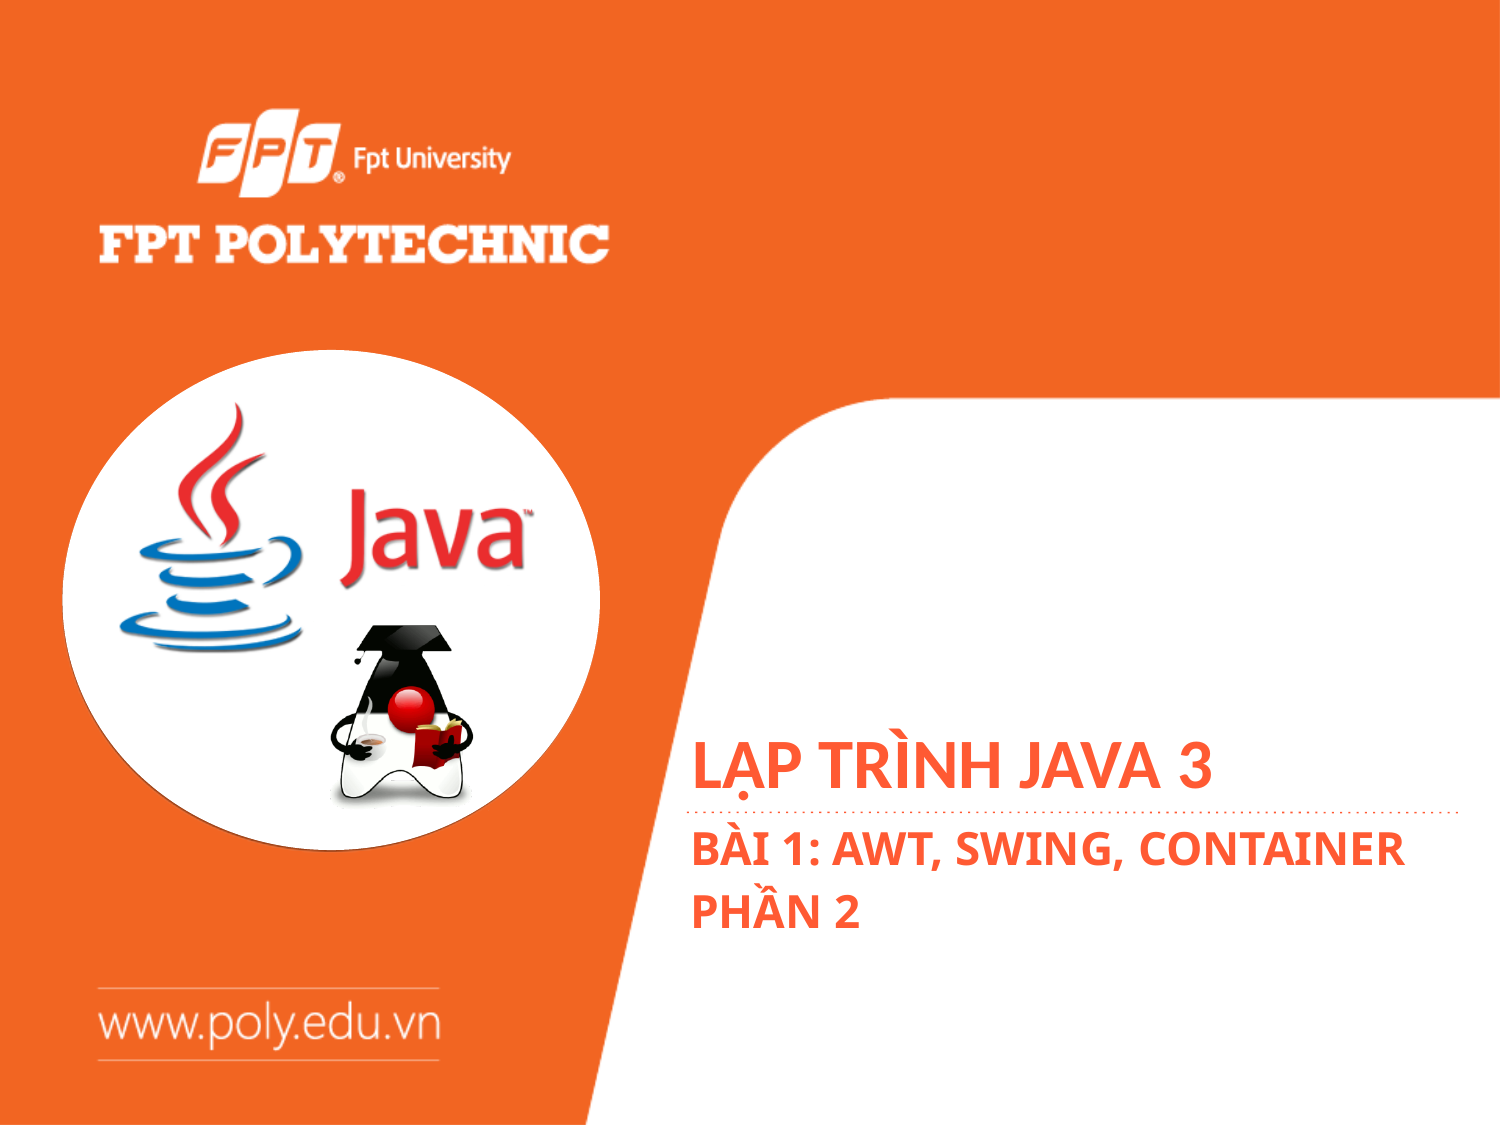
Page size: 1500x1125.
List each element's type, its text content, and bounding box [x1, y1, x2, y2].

subtitle Bài 1: AWT, SWING, Container [675, 812, 1500, 874]
text_box Phần 2 [674, 874, 1500, 1038]
title Lập trình java 3 [677, 702, 1428, 819]
picture [0, 0, 1500, 1125]
